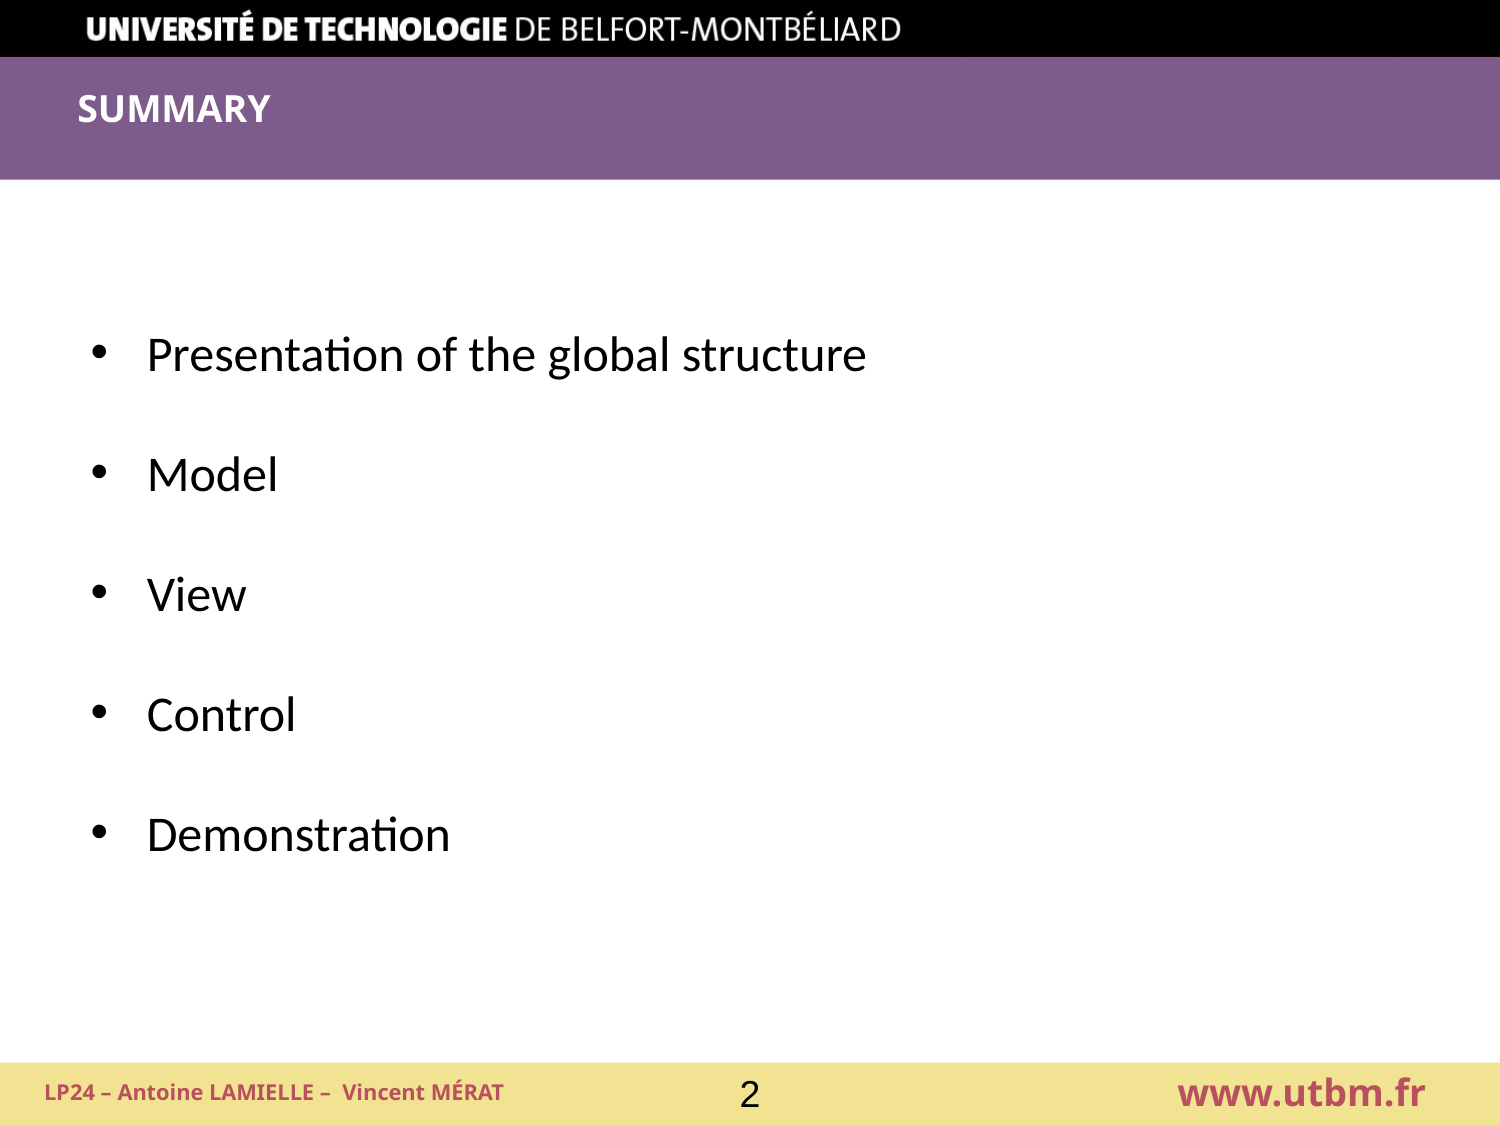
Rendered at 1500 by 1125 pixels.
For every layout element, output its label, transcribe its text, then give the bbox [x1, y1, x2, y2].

text_box Presentation of the global structure Model View Control Demonstration [90, 321, 1439, 862]
text_box [0, 57, 1500, 180]
text_box SUMMARY [62, 78, 1288, 138]
text_box LP24 – Antoine LAMIELLE – Vincent MÉRAT [29, 1078, 591, 1112]
text_box <number> [0, 1062, 1500, 1123]
picture [0, 0, 1500, 57]
